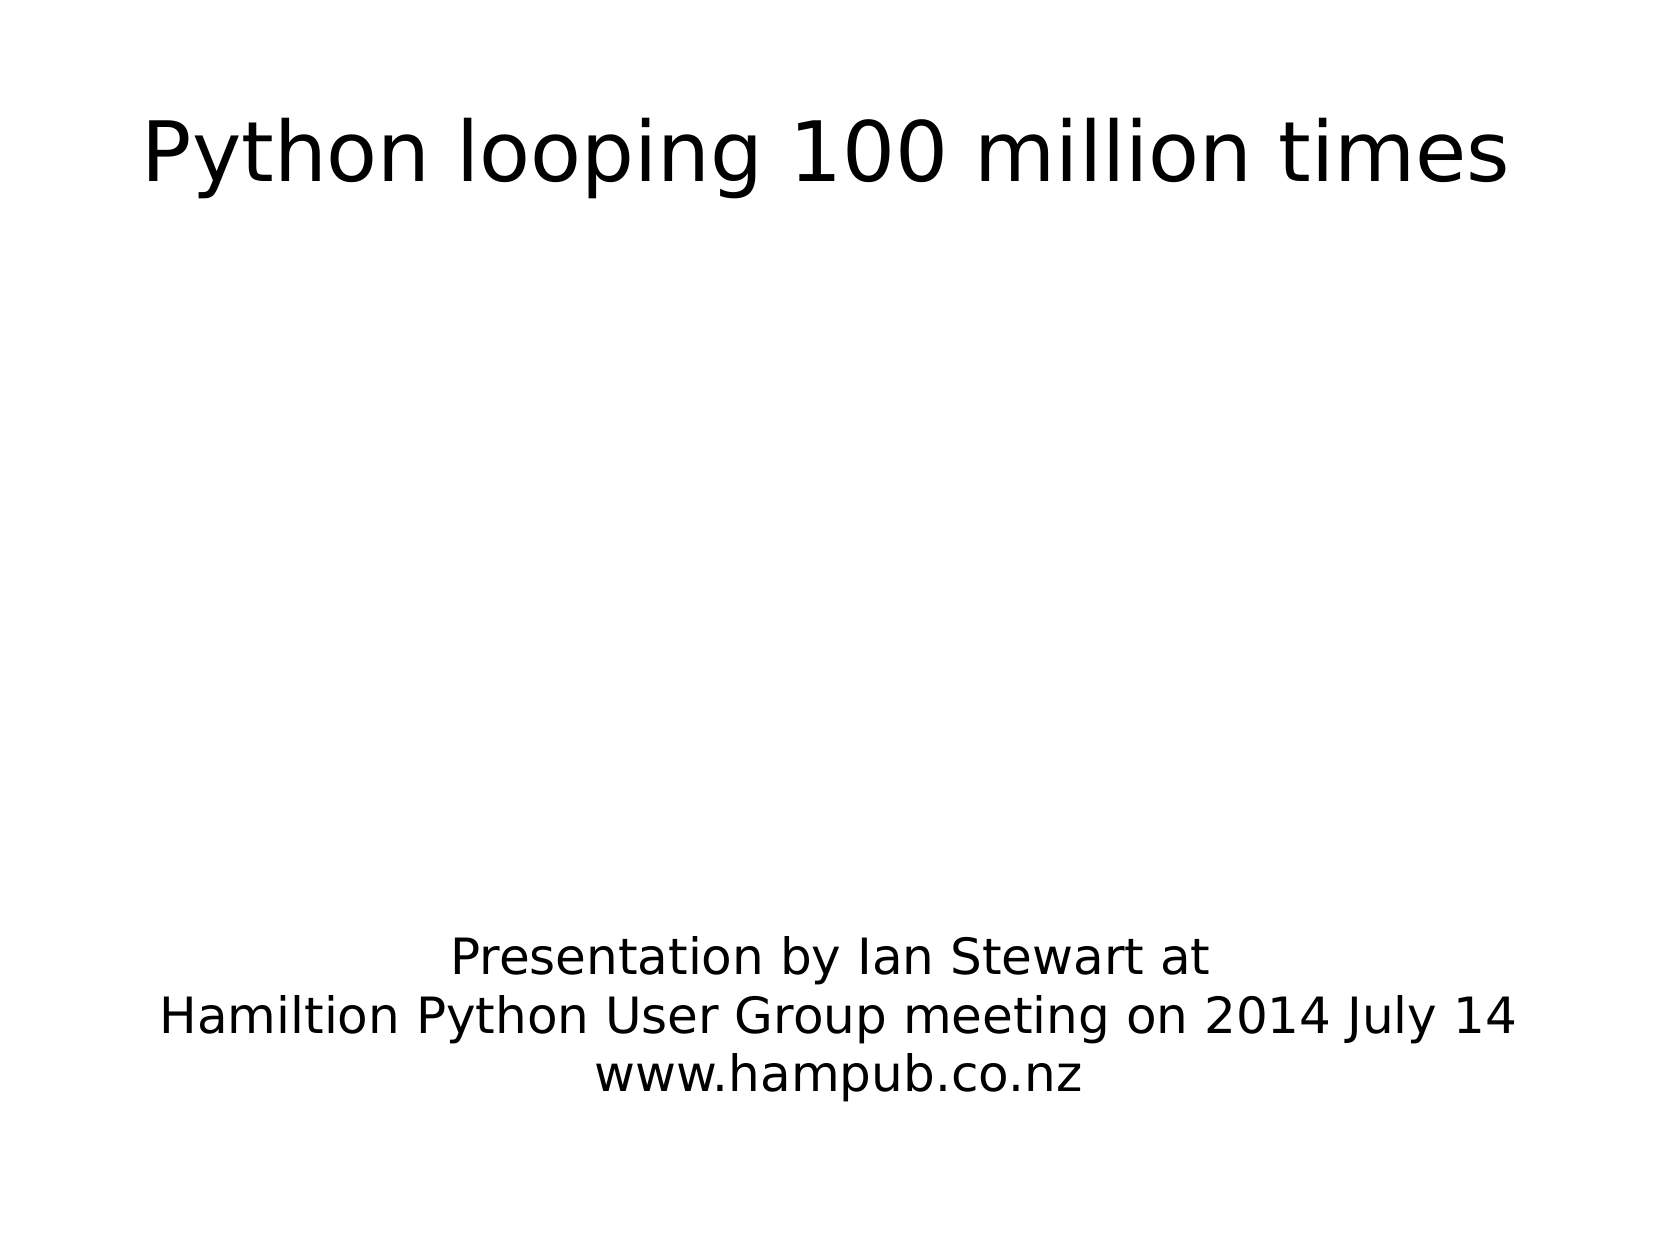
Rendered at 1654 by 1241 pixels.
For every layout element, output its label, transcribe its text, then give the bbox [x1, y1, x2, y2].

title Python looping 100 million times [82, 49, 1571, 257]
title Presentation by Ian Stewart at Hamiltion Python User Group meeting on 2014 July 14 www.hampub.co.nz [94, 874, 1583, 1158]
